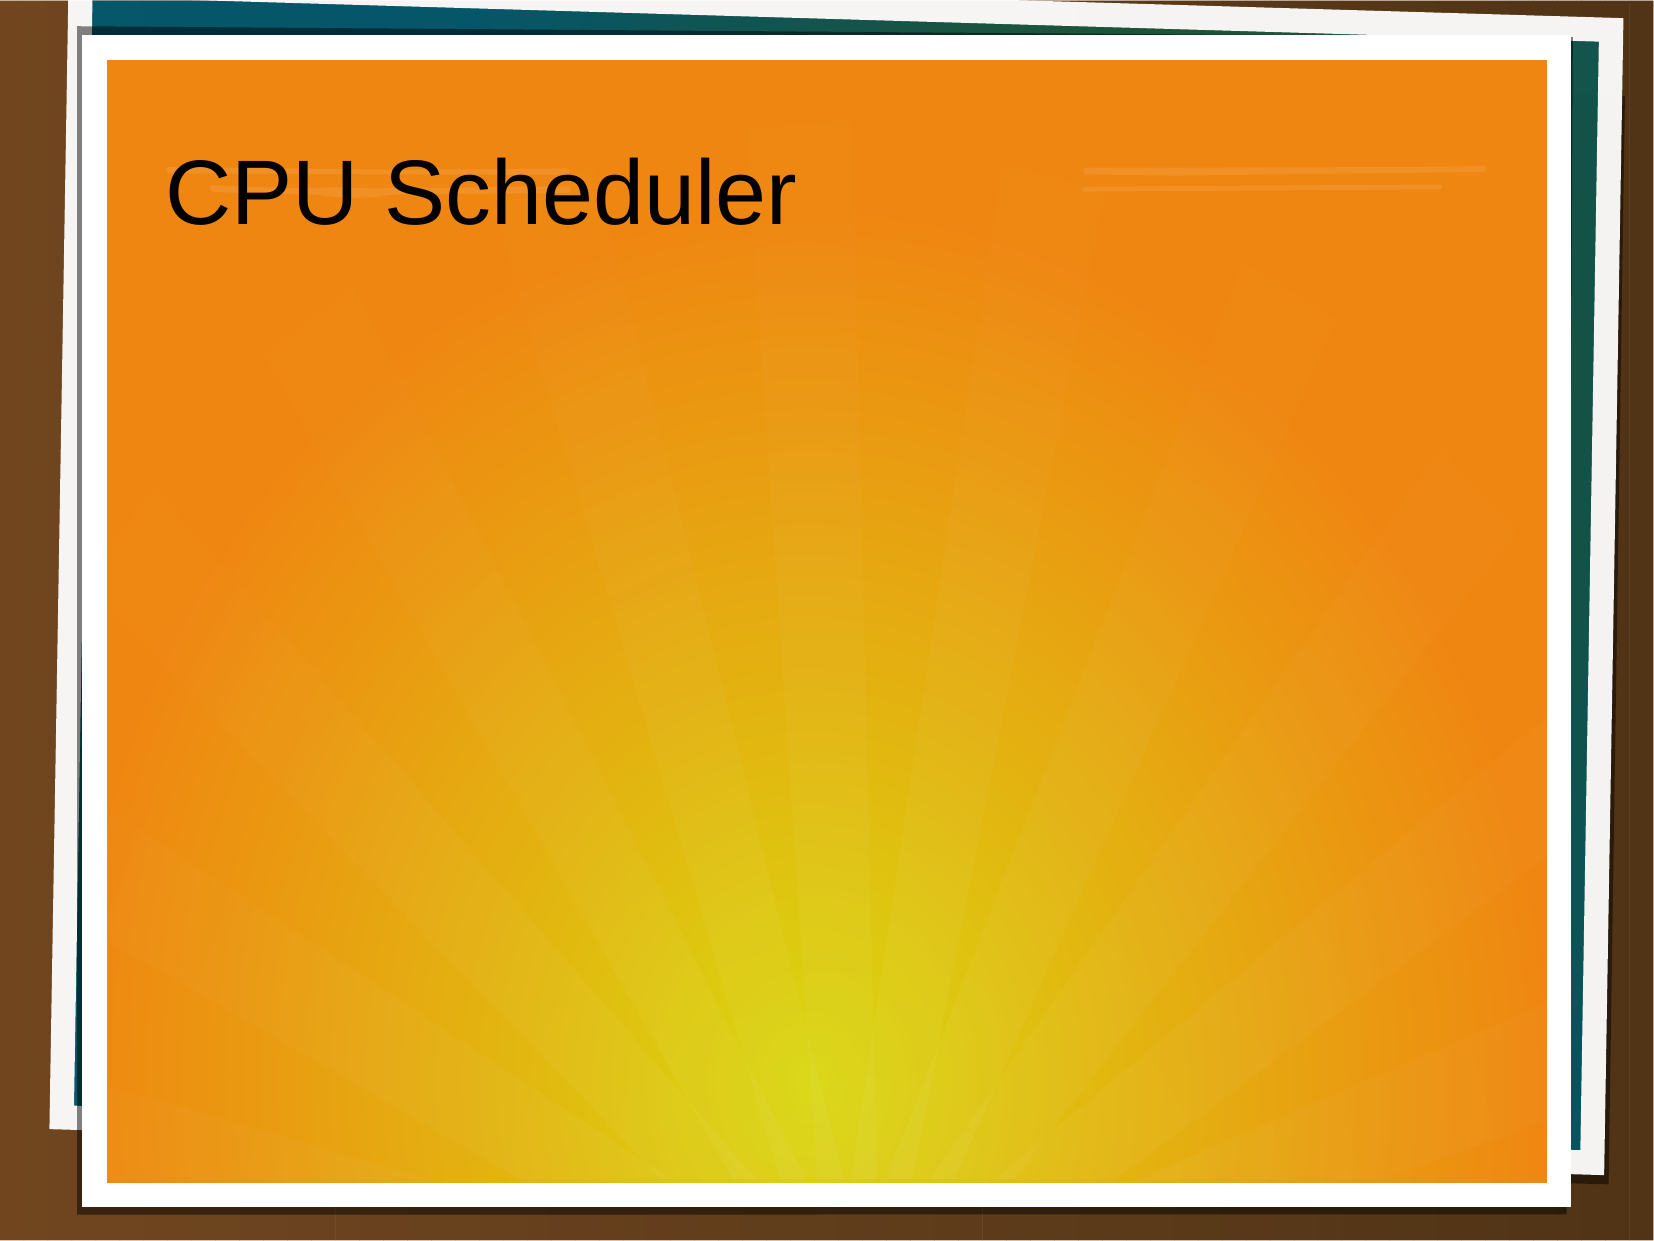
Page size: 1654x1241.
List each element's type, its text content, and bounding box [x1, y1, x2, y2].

title CPU Scheduler [165, 114, 1040, 272]
